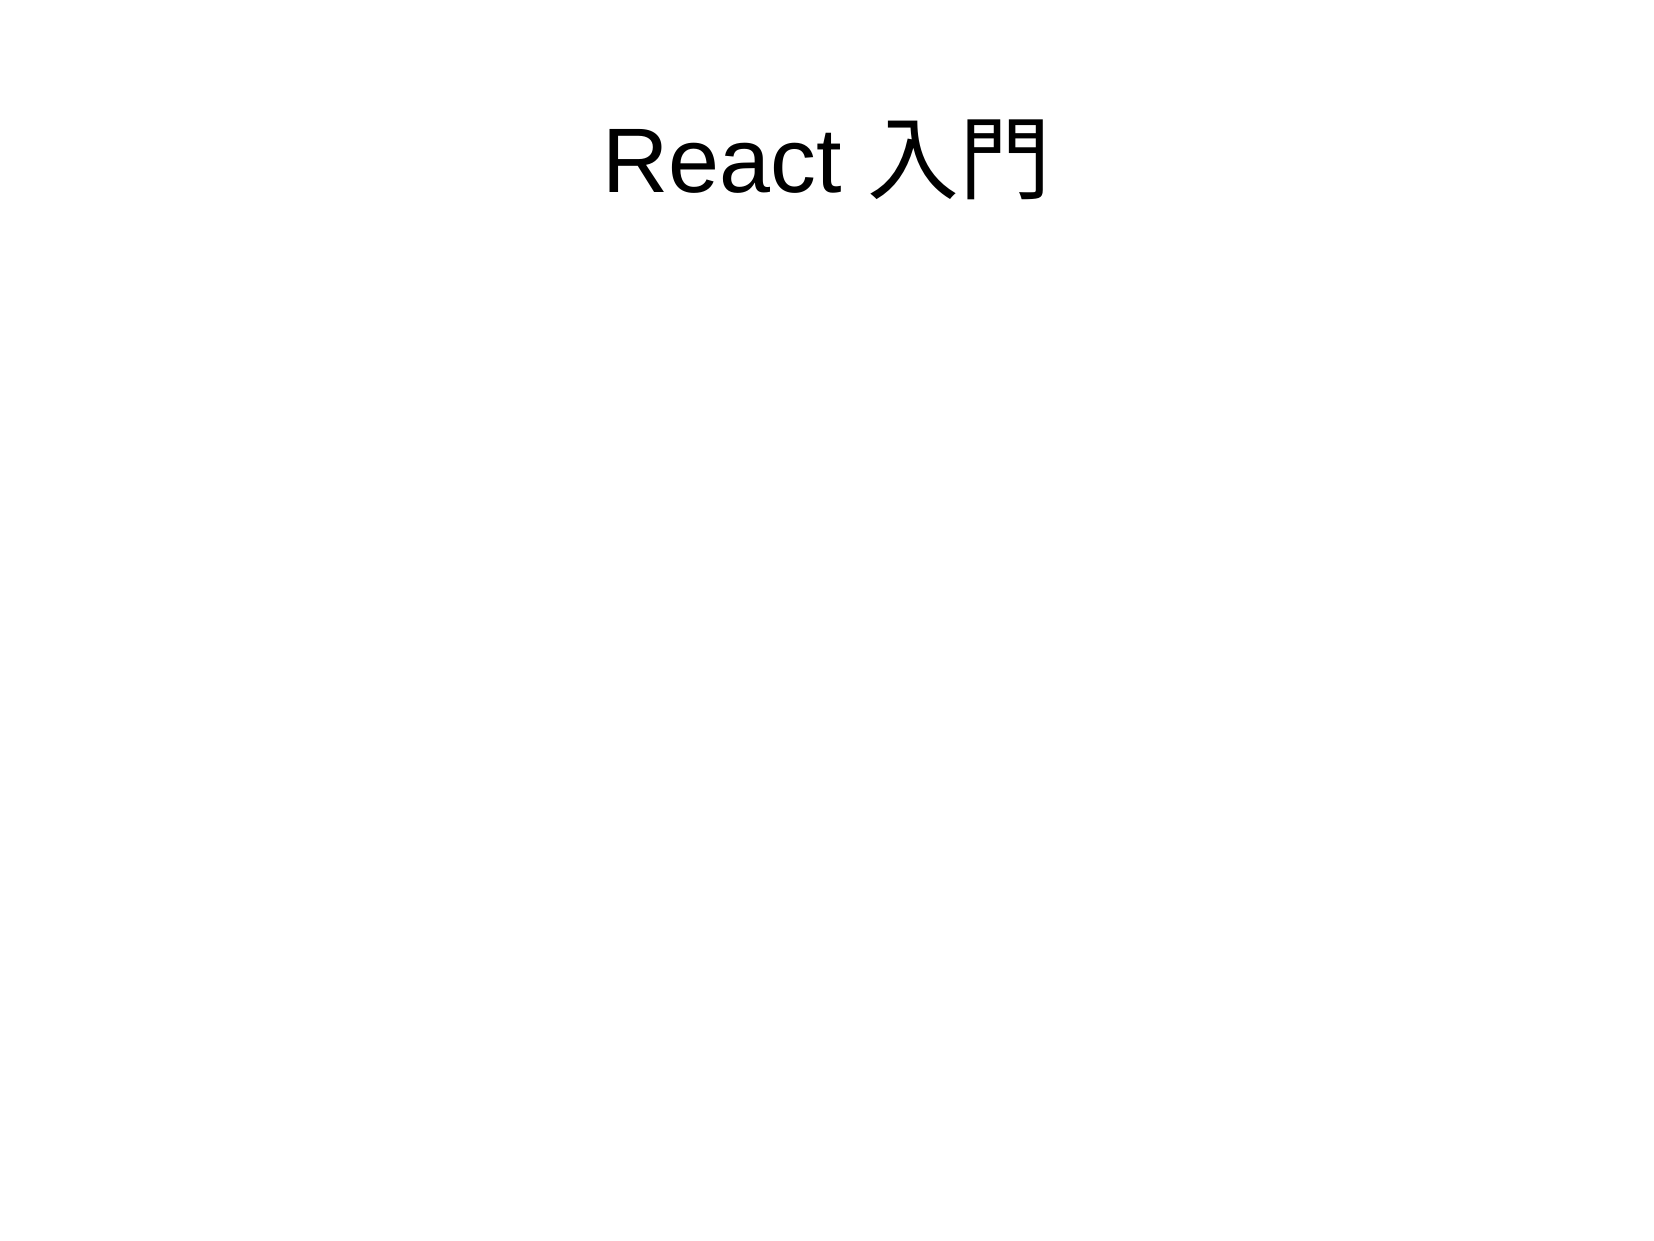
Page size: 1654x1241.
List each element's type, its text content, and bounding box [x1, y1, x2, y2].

title React 入門 [82, 49, 1571, 257]
